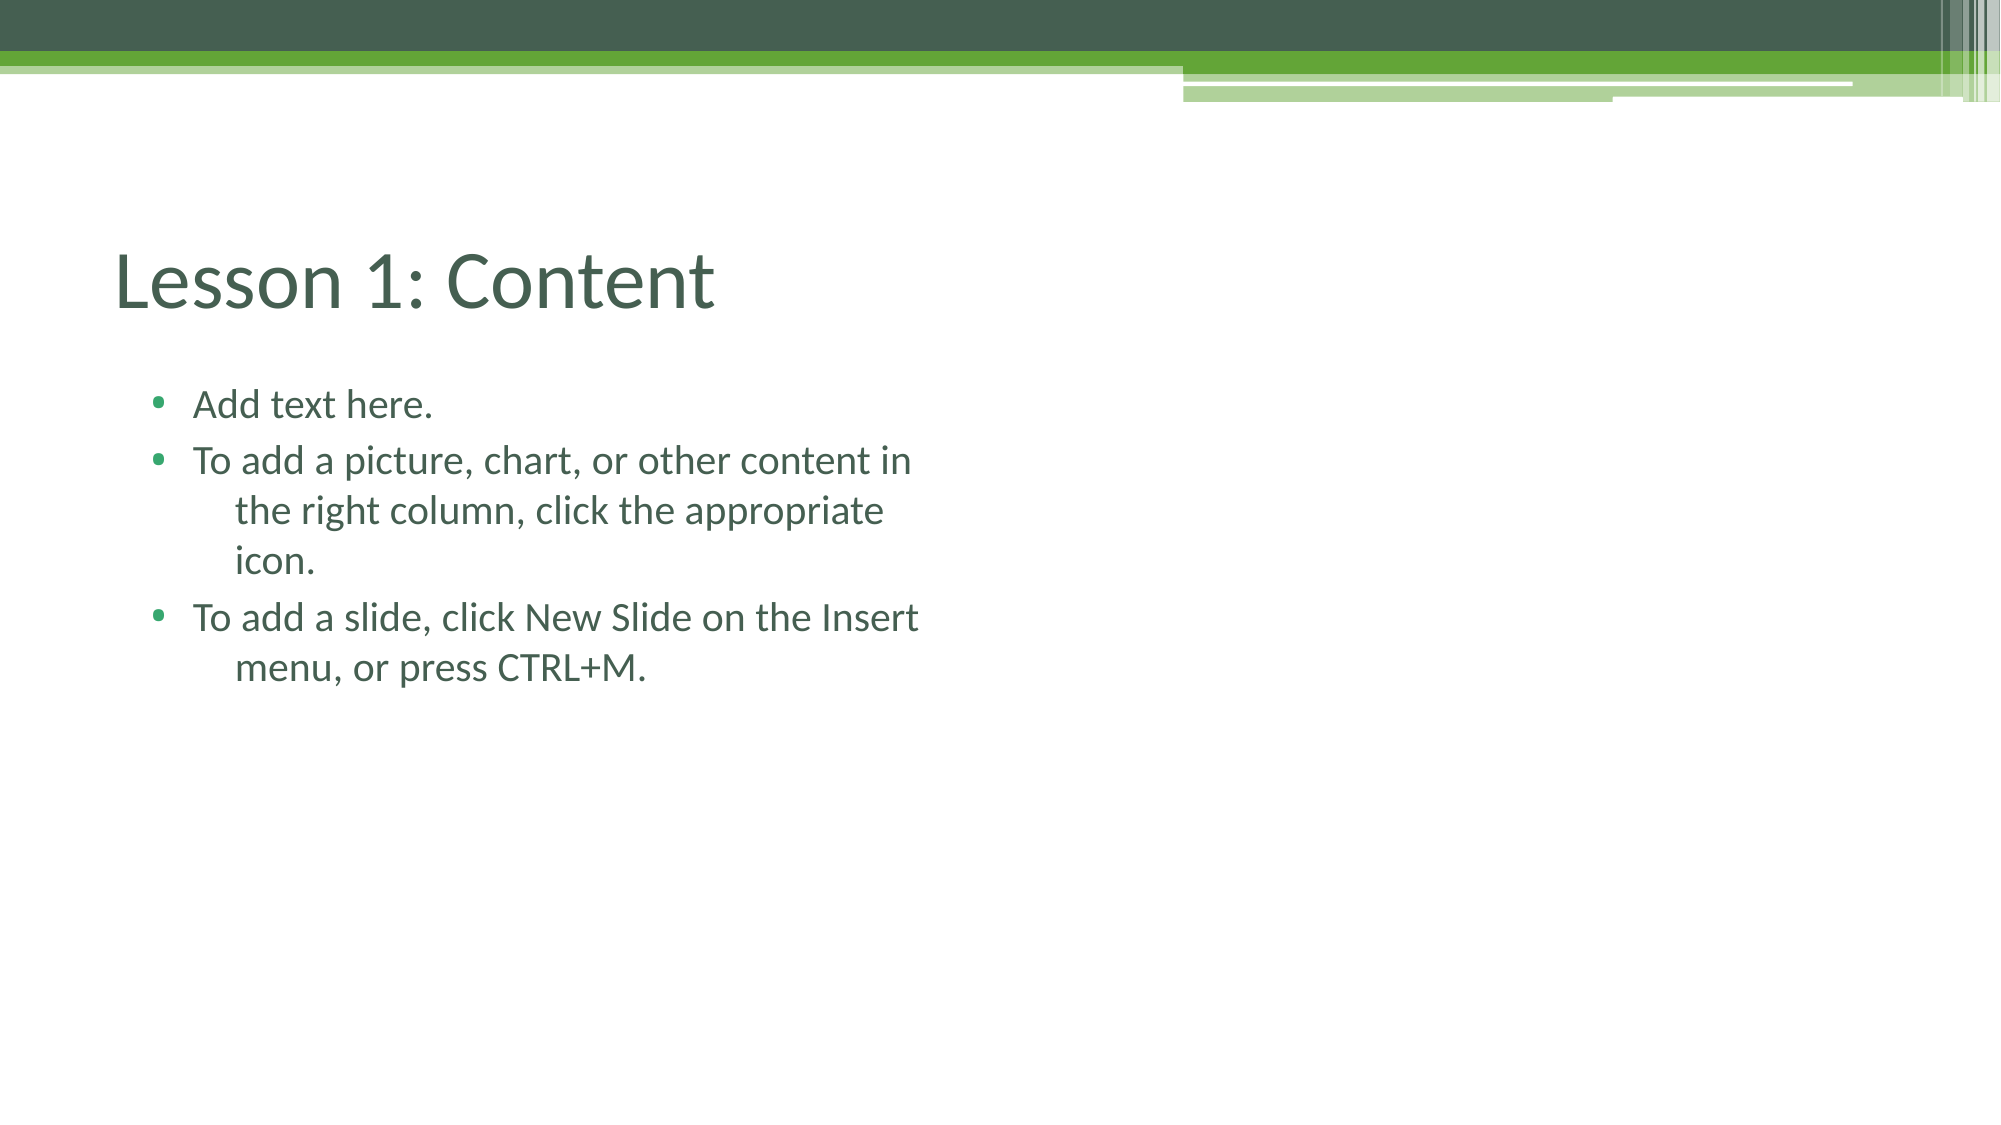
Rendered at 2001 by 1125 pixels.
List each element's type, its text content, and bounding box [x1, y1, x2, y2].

title Lesson 1: Content [99, 187, 1900, 363]
list Add text here. To add a picture, chart, or other content in the right column, click the appropriate icon. To add a slide, click New Slide on the Insert menu, or press CTRL+M. [99, 368, 984, 1082]
